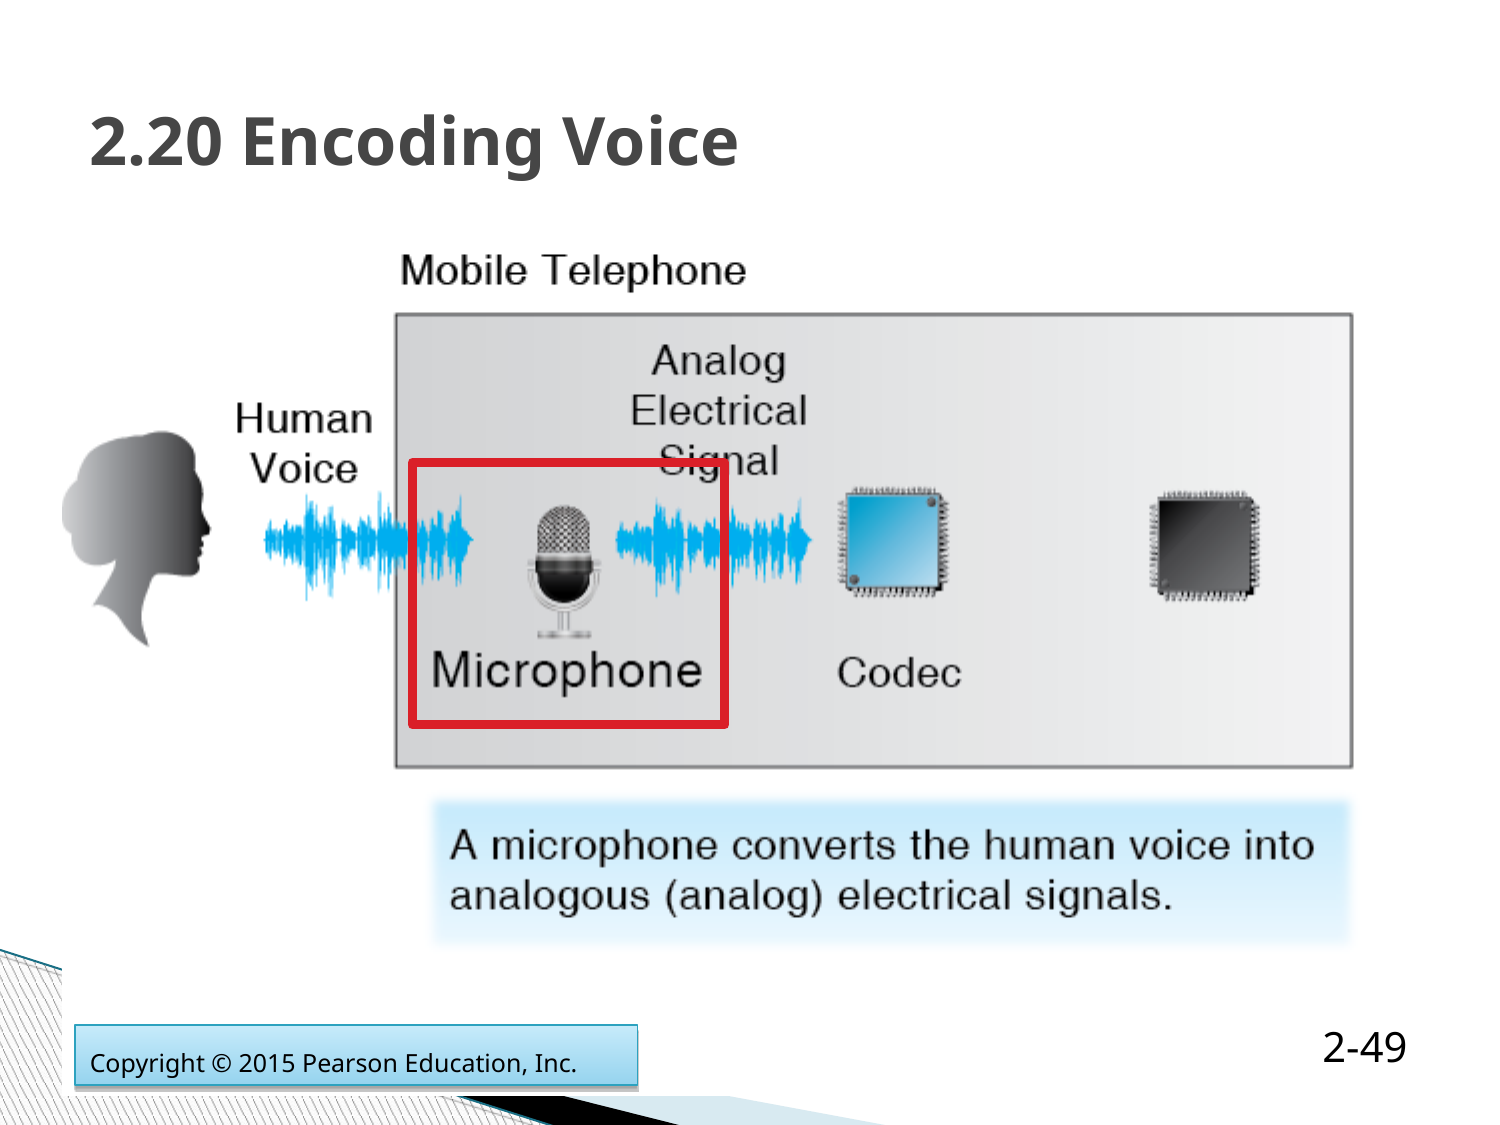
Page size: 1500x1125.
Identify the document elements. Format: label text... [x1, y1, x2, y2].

footer Copyright © 2015 Pearson Education, Inc. [75, 1025, 638, 1085]
title 2.20 Encoding Voice [75, 45, 1425, 233]
picture [0, 249, 1500, 1125]
slide_number 2-<number> [1275, 1025, 1423, 1085]
